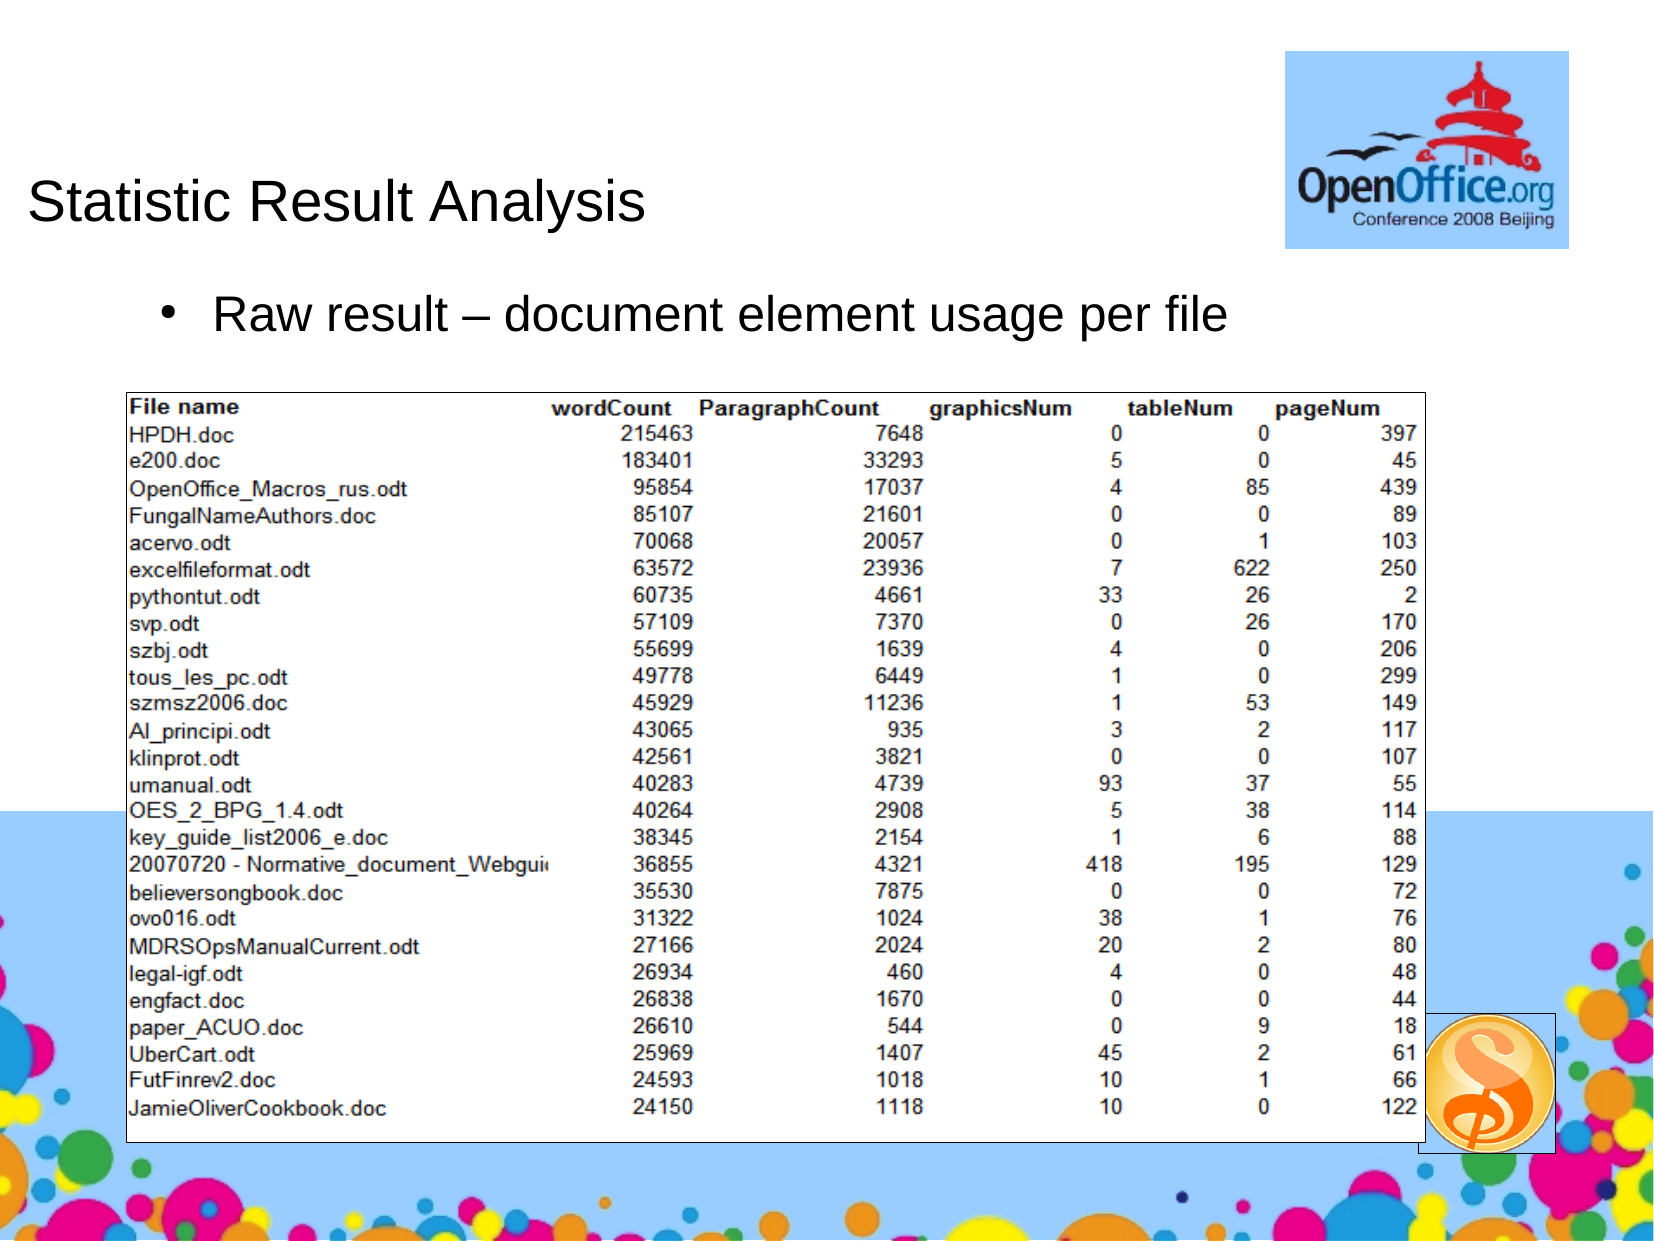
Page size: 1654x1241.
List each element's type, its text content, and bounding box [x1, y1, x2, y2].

picture [0, 392, 1654, 1241]
picture [1285, 51, 1569, 250]
title Statistic Result Analysis [27, 171, 1519, 234]
list Raw result – document element usage per file [124, 285, 1530, 992]
